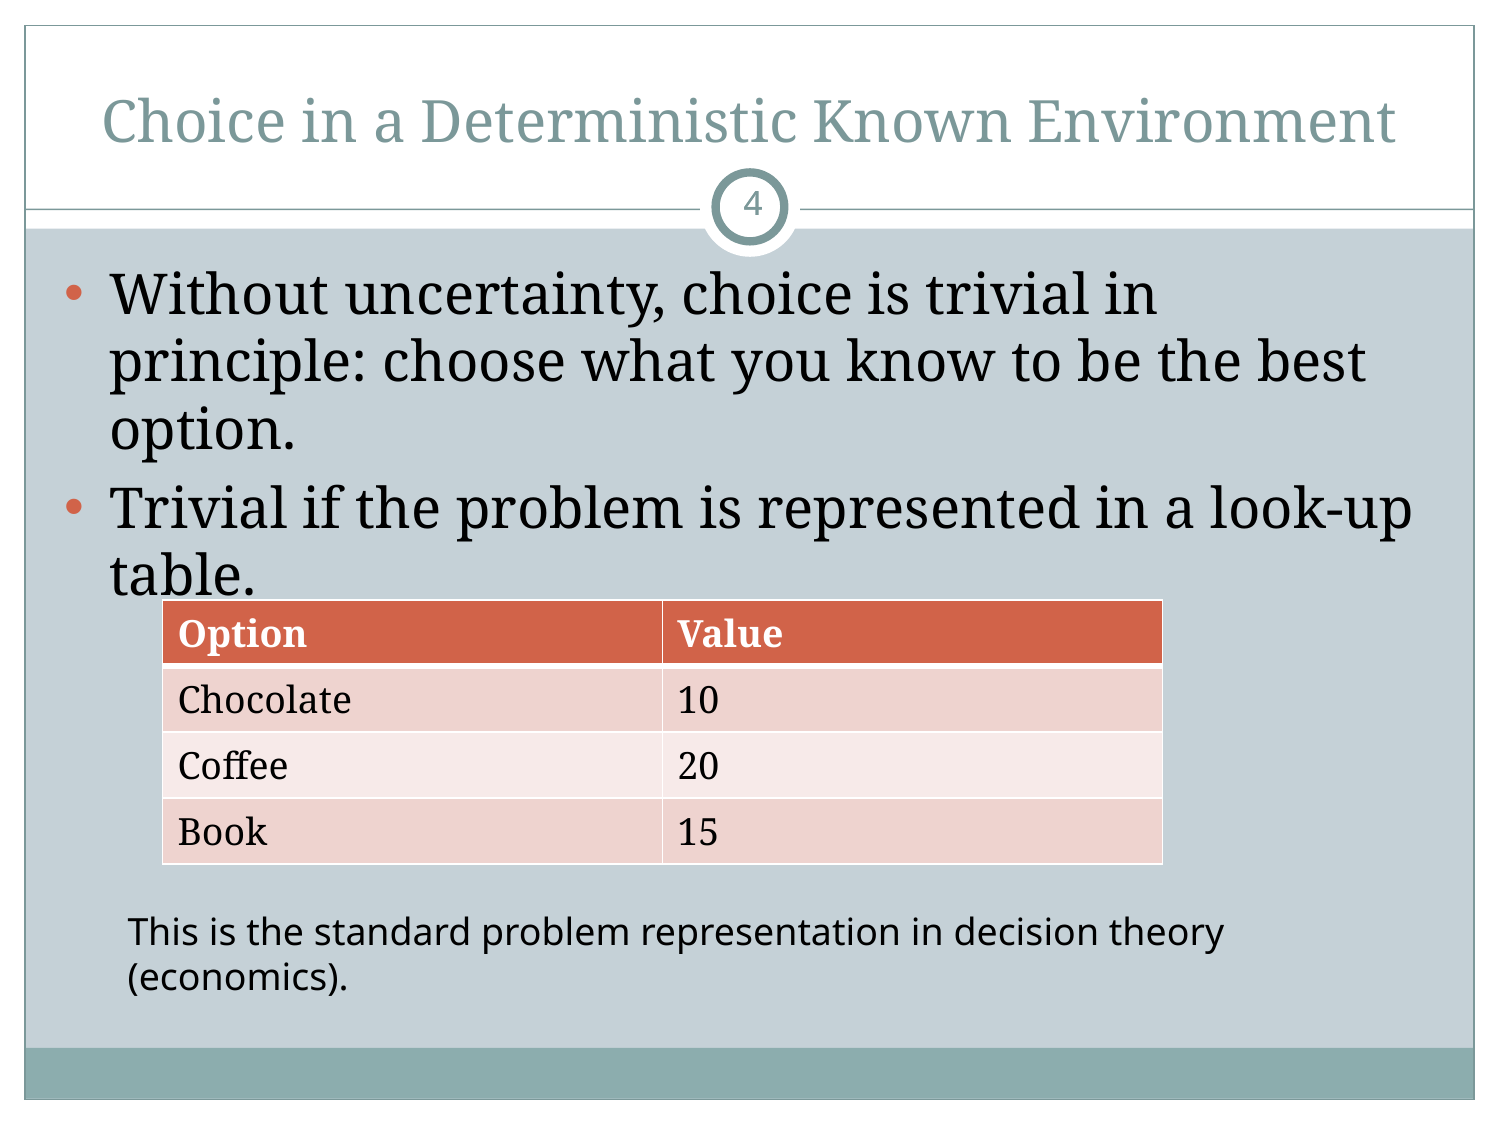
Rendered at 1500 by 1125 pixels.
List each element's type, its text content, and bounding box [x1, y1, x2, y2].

table_cell 15 [663, 799, 1162, 863]
list Without uncertainty, choice is trivial in principle: choose what you know to be the best option. Trivial if the problem is represented in a look-up table. [49, 250, 1445, 1001]
table_header Option [163, 601, 662, 663]
table_cell 20 [663, 733, 1162, 797]
table_cell Chocolate [163, 669, 662, 731]
slide_number <number> [715, 168, 791, 241]
table_header Value [663, 601, 1162, 663]
table_cell Book [163, 799, 662, 863]
text_box This is the standard problem representation in decision theory (economics). [112, 900, 1250, 1006]
title Choice in a Deterministic Known Environment [49, 37, 1450, 162]
table_cell 10 [663, 669, 1162, 731]
table_cell Coffee [163, 733, 662, 797]
